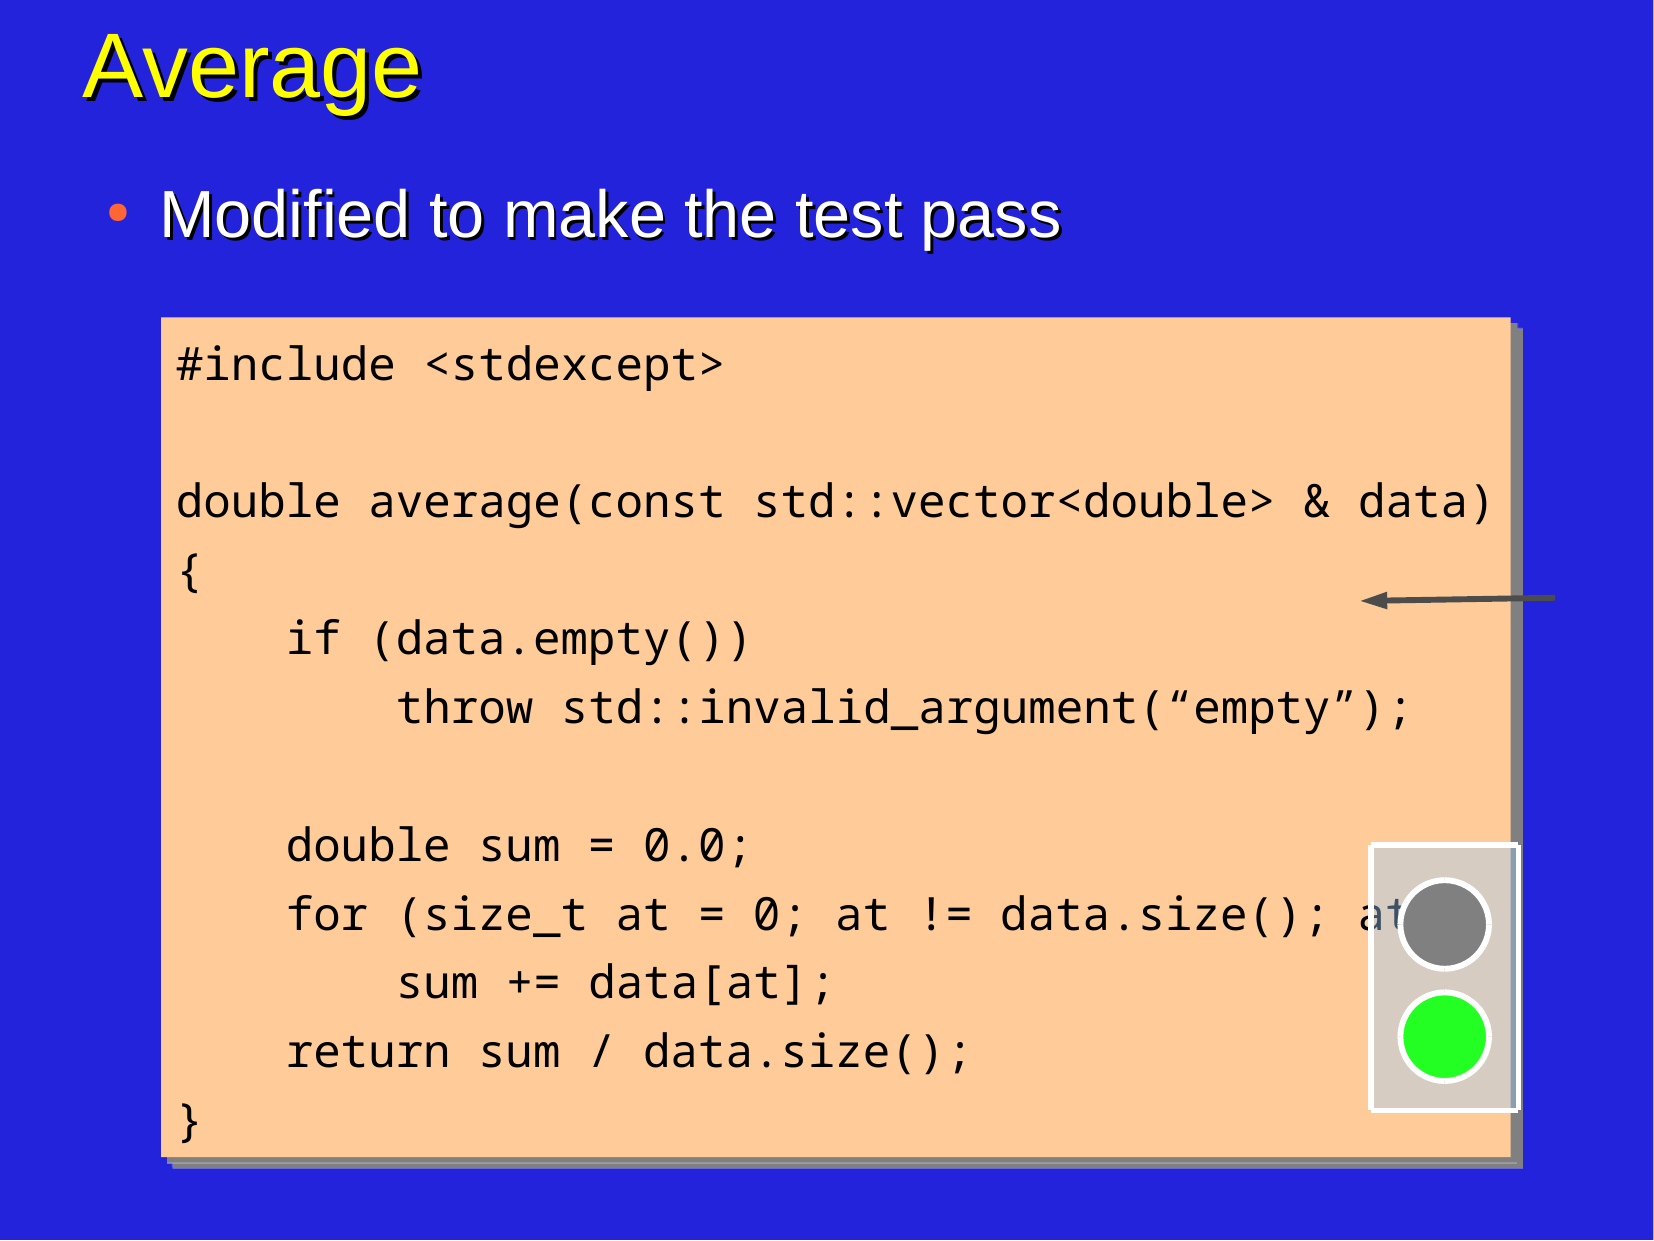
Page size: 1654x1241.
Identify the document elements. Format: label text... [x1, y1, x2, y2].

title Average [82, 2, 1571, 130]
list Modified to make the test pass [88, 177, 1577, 1182]
text_box #include <stdexcept> double average(const std::vector<double> & data) { if (data.empty()) throw std::invalid_argument(“empty”); double sum = 0.0; for (size_t at = 0; at != data.size(); at++) sum += data[at]; return sum / data.size(); } [161, 317, 1511, 1158]
text_box [1370, 844, 1519, 1111]
